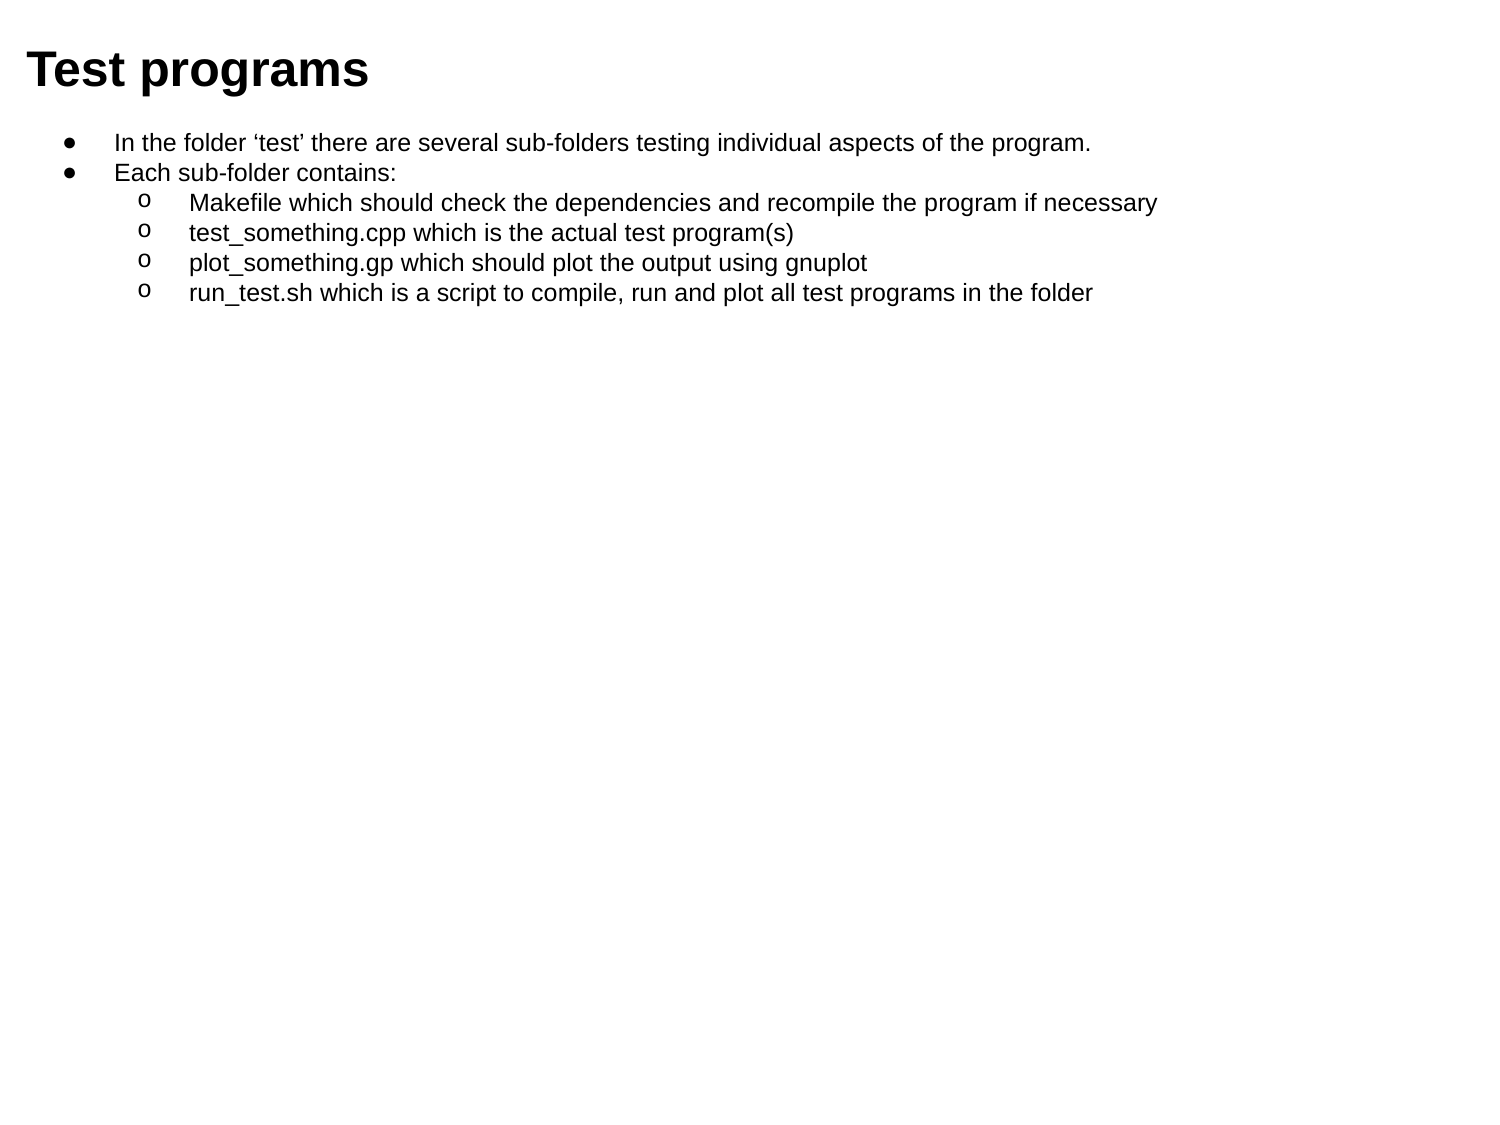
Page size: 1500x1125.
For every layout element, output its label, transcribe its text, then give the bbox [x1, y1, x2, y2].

title Test programs [11, 19, 1086, 112]
list In the folder ‘test’ there are several sub-folders testing individual aspects of the program. Each sub-folder contains: Makefile which should check the dependencies and recompile the program if necessary test_something.cpp which is the actual test program(s) plot_something.gp which should plot the output using gnuplot run_test.sh which is a script to compile, run and plot all test programs in the folder [24, 111, 1425, 1078]
